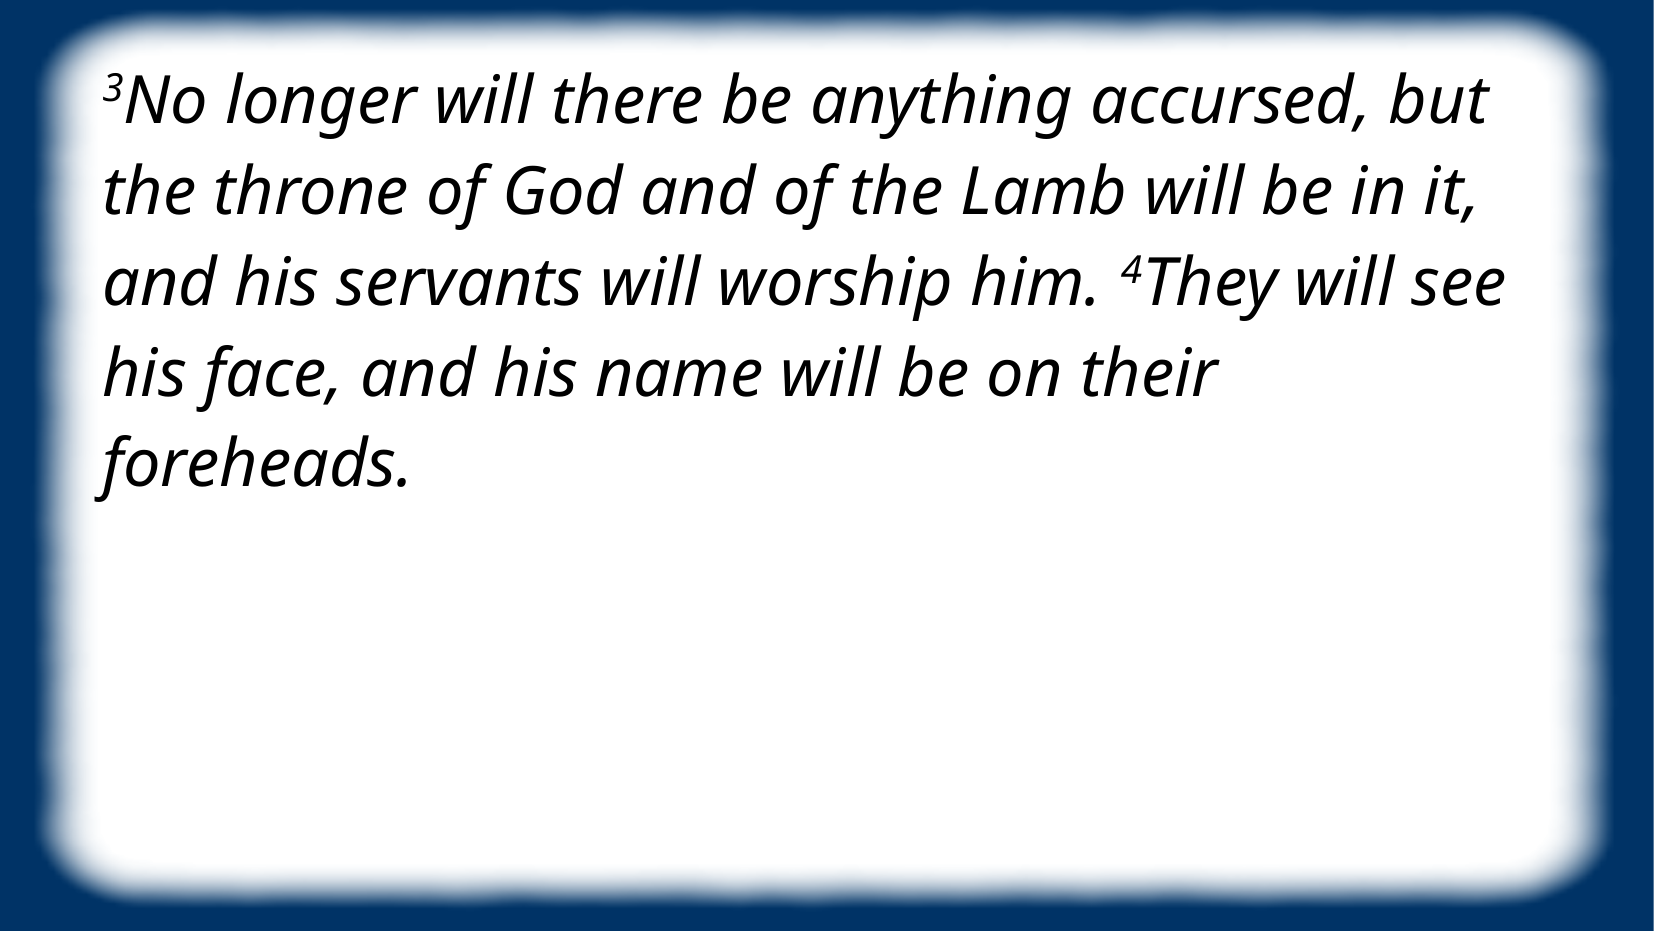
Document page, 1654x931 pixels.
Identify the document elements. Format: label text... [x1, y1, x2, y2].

text_box 3No longer will there be anything accursed, but the throne of God and of the Lamb will be in it, and his servants will worship him. 4They will see his face, and his name will be on their foreheads. [87, 45, 1558, 504]
picture [0, 0, 1654, 931]
